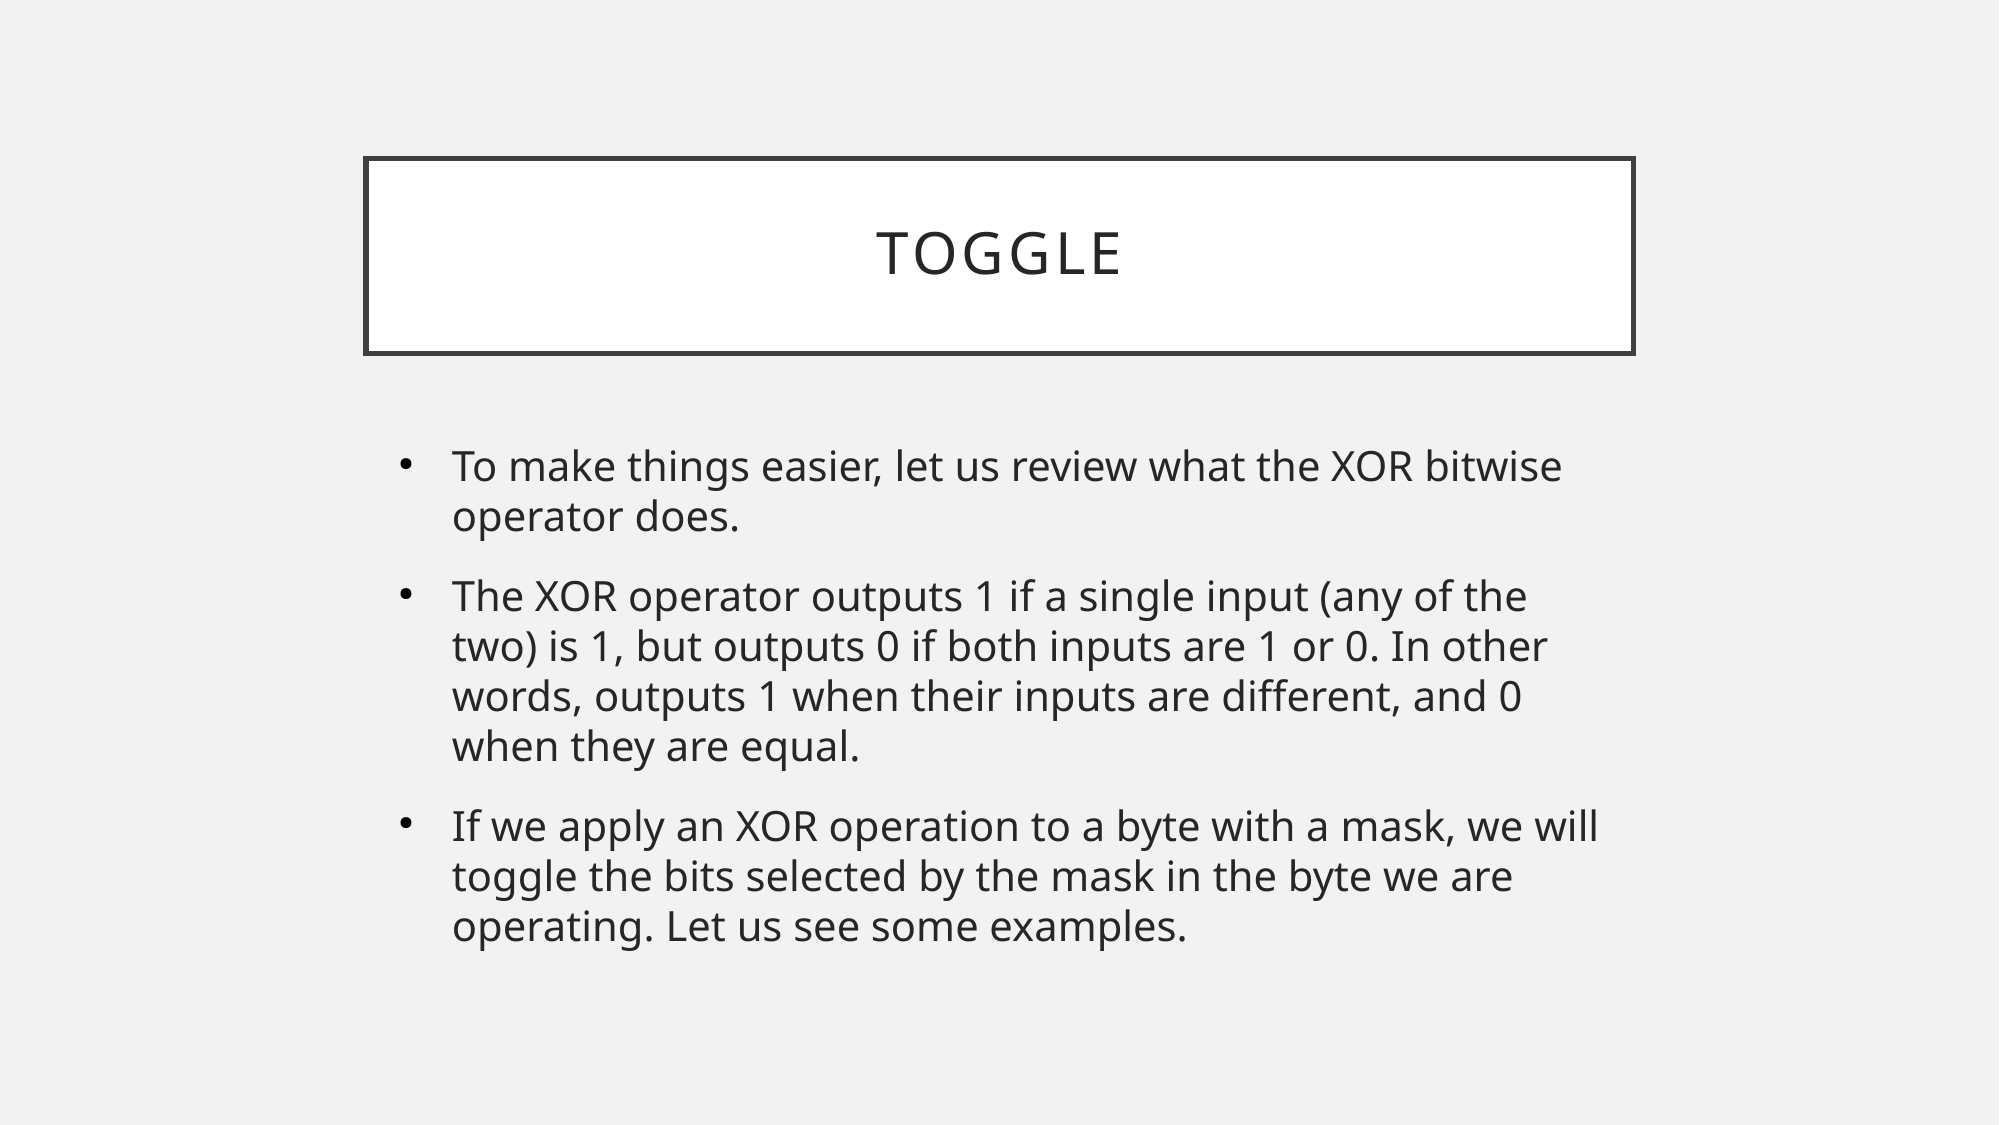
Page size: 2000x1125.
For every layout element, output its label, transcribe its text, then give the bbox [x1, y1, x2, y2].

list To make things easier, let us review what the XOR bitwise operator does. The XOR operator outputs 1 if a single input (any of the two) is 1, but outputs 0 if both inputs are 1 or 0. In other words, outputs 1 when their inputs are different, and 0 when they are equal. If we apply an XOR operation to a byte with a mask, we will toggle the bits selected by the mask in the byte we are operating. Let us see some examples. [365, 432, 1634, 942]
title Toggle [365, 158, 1634, 354]
